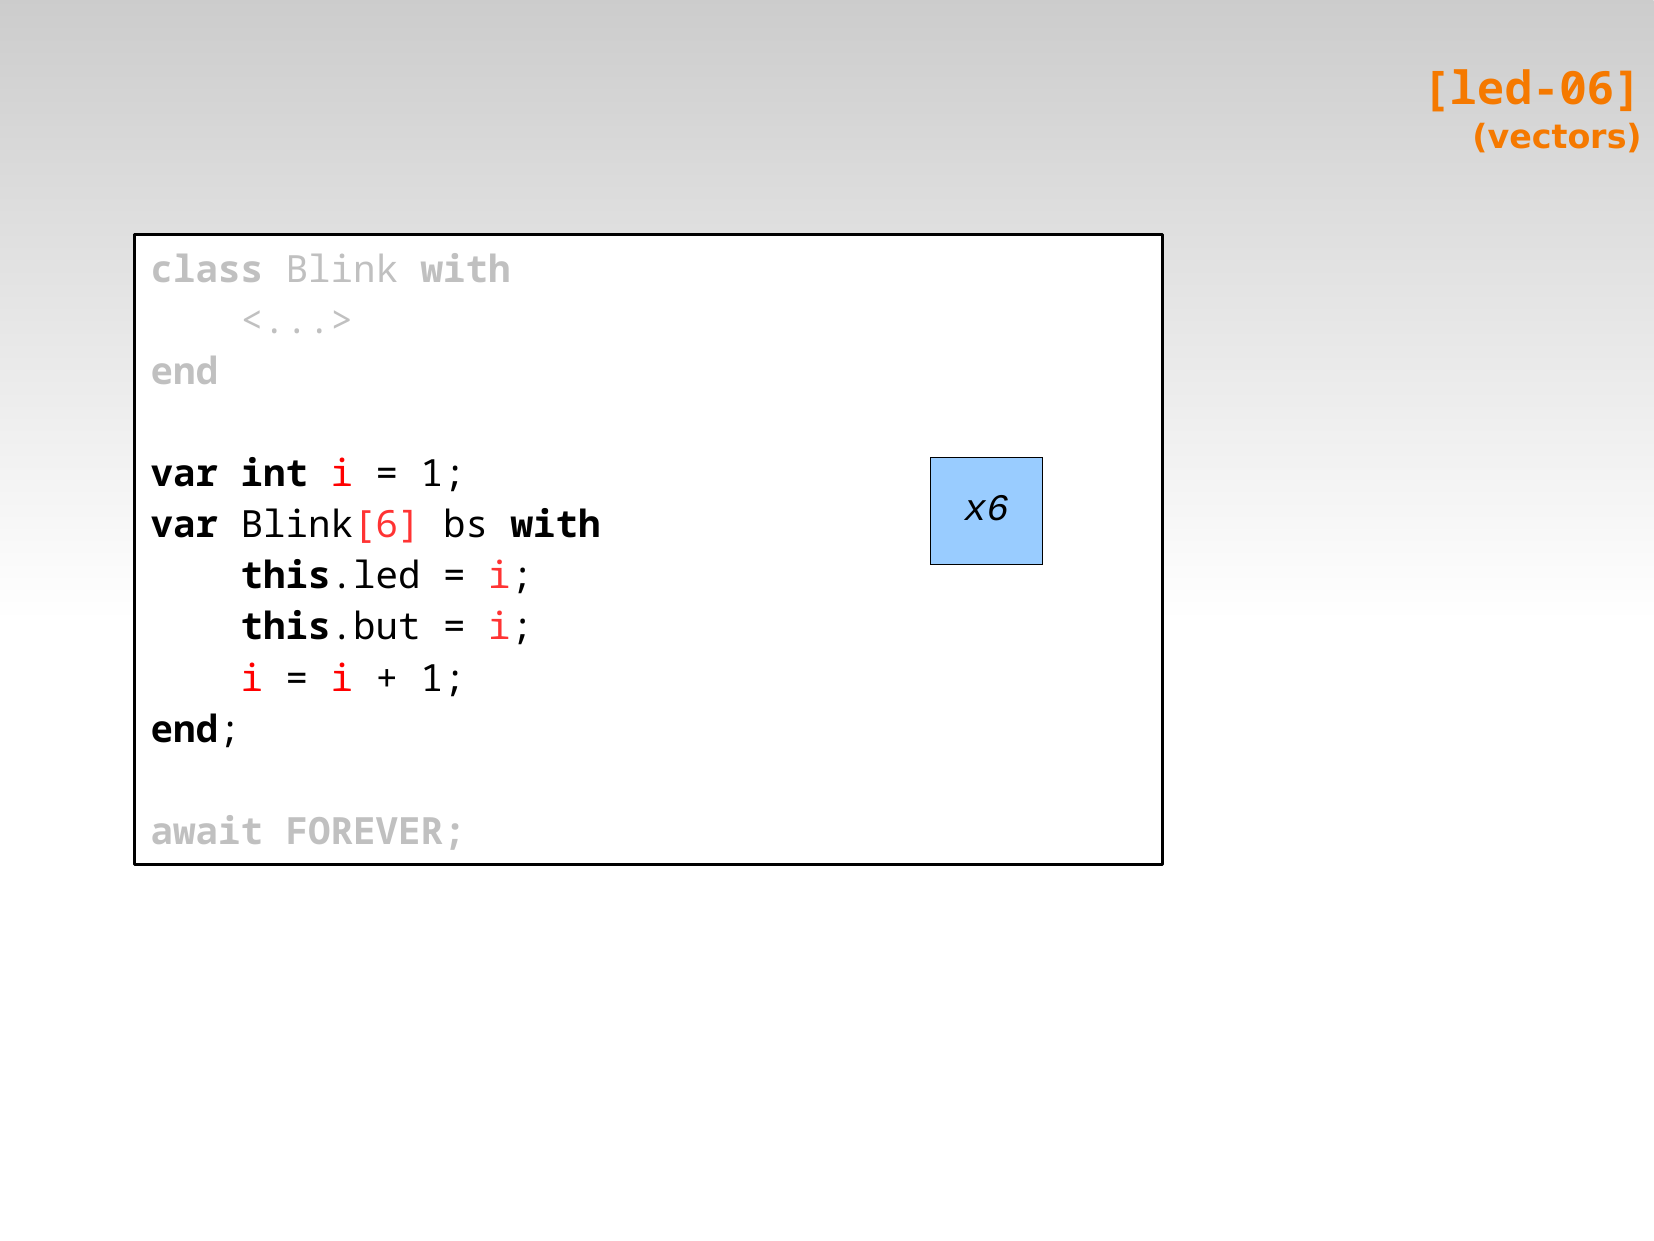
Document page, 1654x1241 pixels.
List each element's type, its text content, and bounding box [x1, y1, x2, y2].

text_box x6 [930, 457, 1043, 565]
title [led-06] (vectors) [153, 2, 1642, 210]
text_box class Blink with <...> end var int i = 1; var Blink[6] bs with this.led = i; this.but = i; i = i + 1; end; await FOREVER; [134, 234, 1163, 786]
